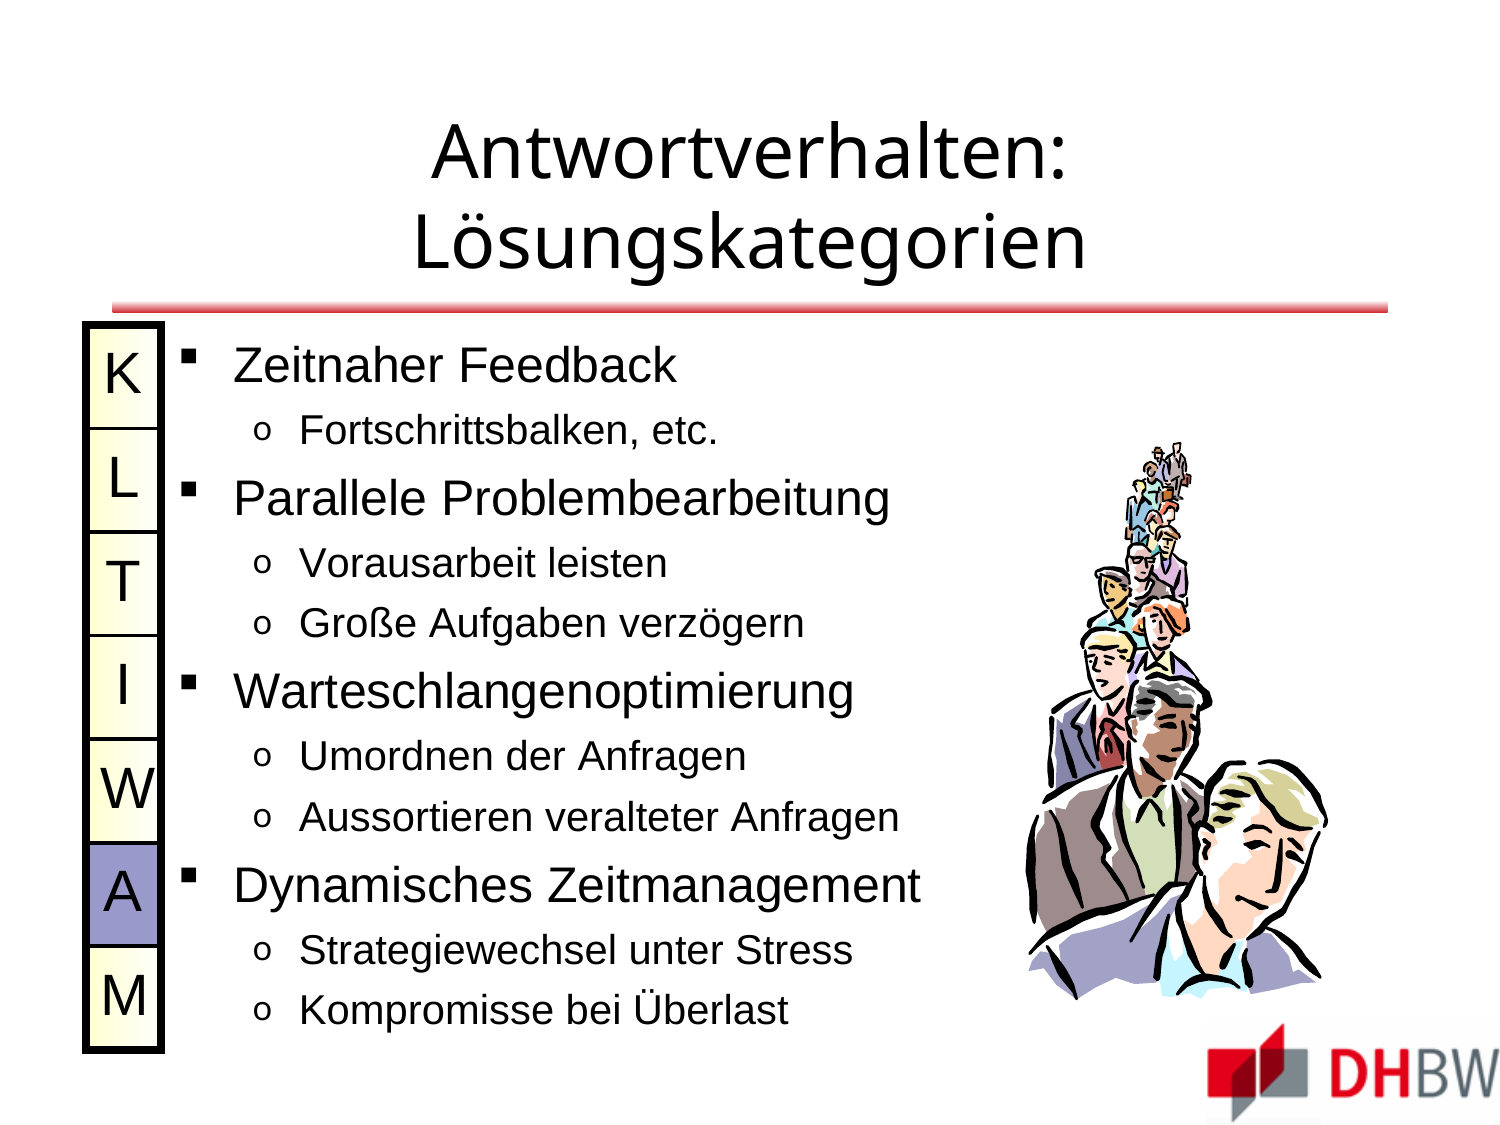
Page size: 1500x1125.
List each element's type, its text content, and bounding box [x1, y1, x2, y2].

picture [1025, 437, 1334, 1007]
table_cell L [90, 430, 157, 530]
table_cell A [90, 845, 157, 944]
picture [1206, 1021, 1500, 1125]
table_cell M [90, 948, 157, 1046]
table_cell W [90, 741, 157, 841]
table_cell I [90, 637, 157, 737]
title Antwortverhalten: Lösungskategorien [112, 96, 1388, 292]
list Zeitnaher Feedback Fortschrittsbalken, etc. Parallele Problembearbeitung Vorausarbeit leisten Große Aufgaben verzögern Warteschlangenoptimierung Umordnen der Anfragen Aussortieren veralteter Anfragen Dynamisches Zeitmanagement Strategiewechsel unter Stress Kompromisse bei Überlast [165, 324, 963, 1051]
table_header K [90, 329, 157, 427]
table_cell T [90, 534, 157, 634]
